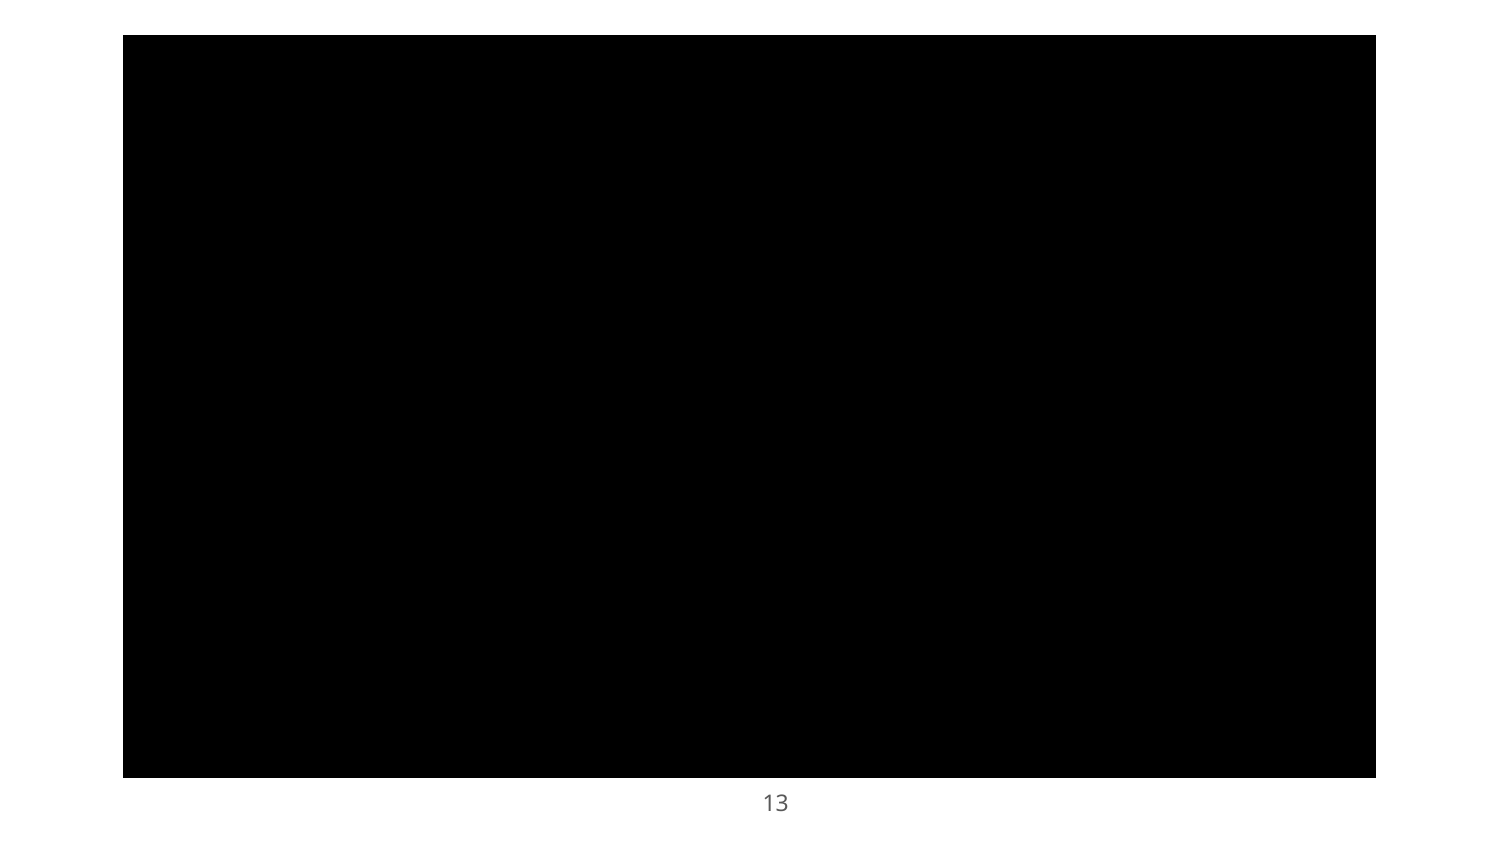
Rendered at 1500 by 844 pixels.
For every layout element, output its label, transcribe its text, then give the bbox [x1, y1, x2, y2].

slide_number <number> [714, 771, 805, 837]
picture [123, 35, 1376, 778]
